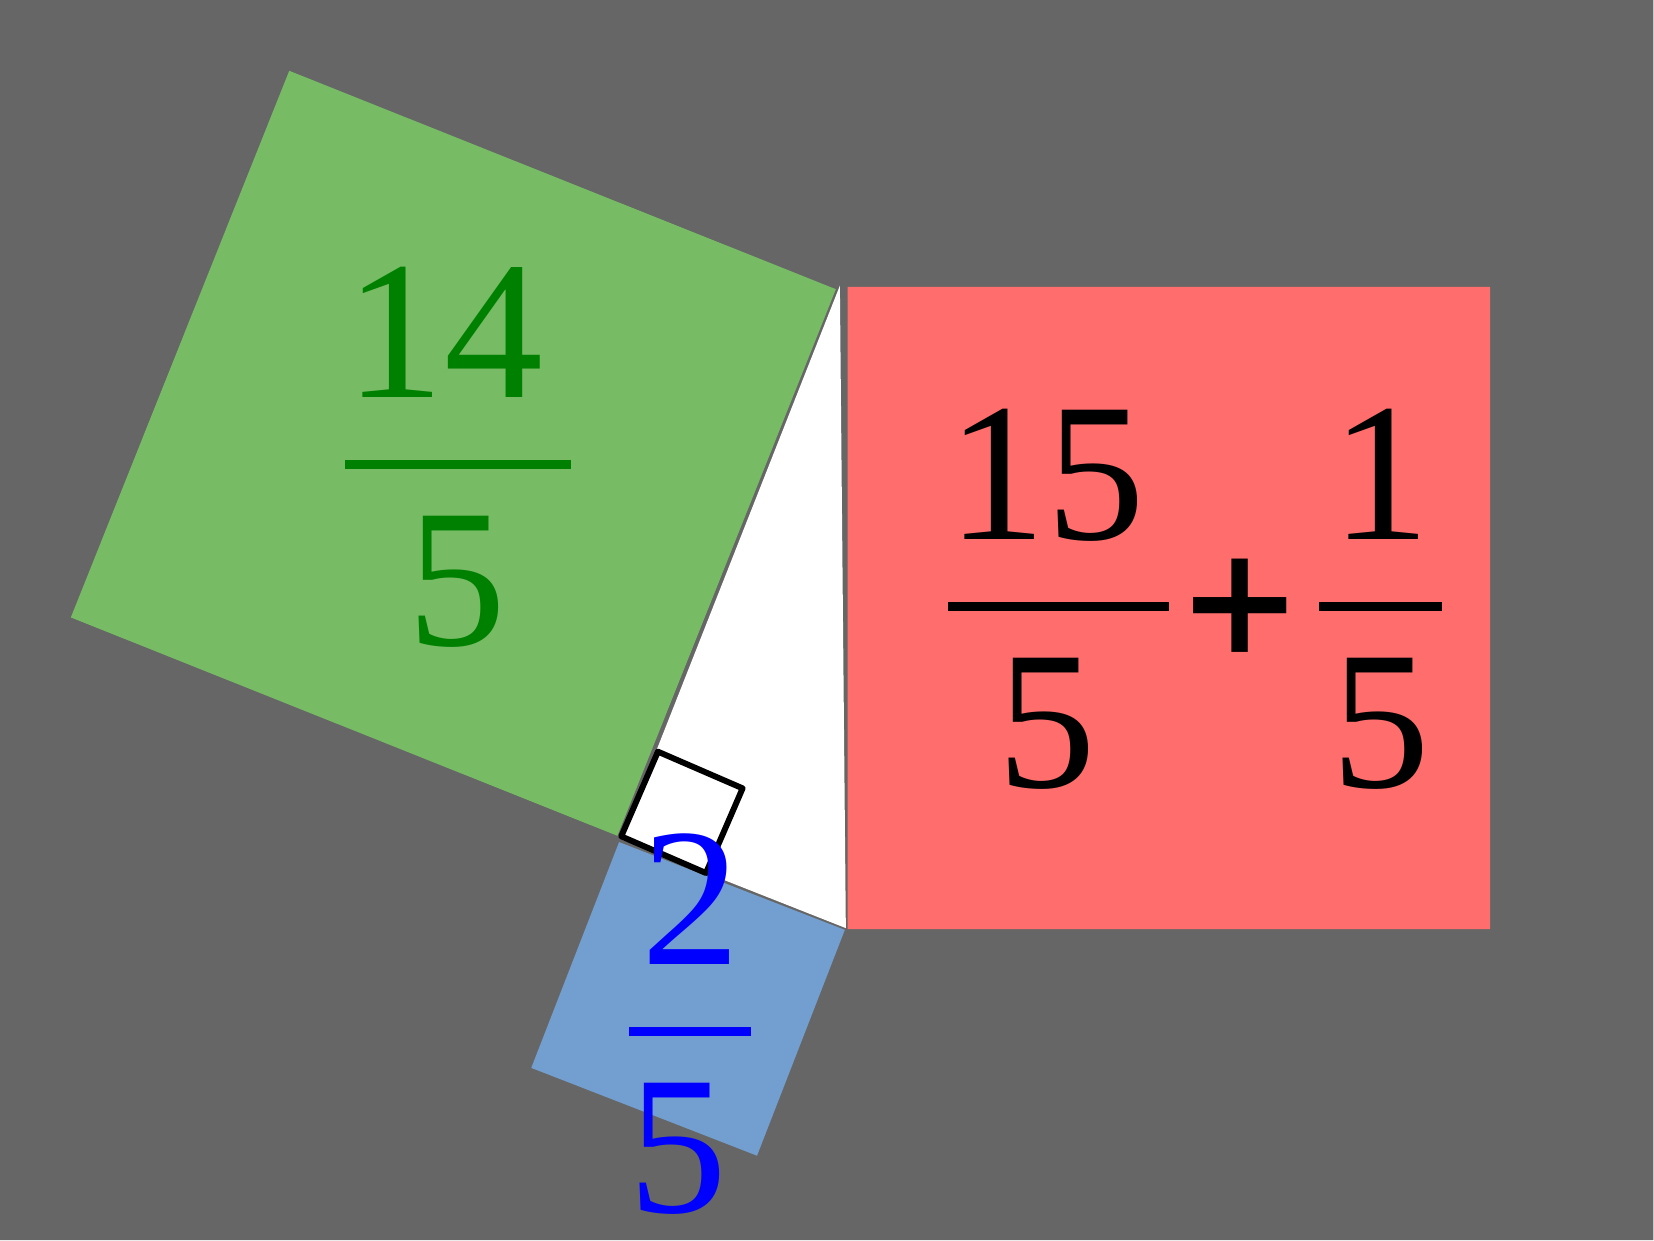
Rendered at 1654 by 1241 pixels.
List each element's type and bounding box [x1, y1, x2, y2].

chart [283, 224, 623, 694]
text_box [645, 757, 738, 791]
chart [566, 791, 804, 1241]
text_box [0, 0, 1654, 1241]
chart [885, 366, 1502, 836]
